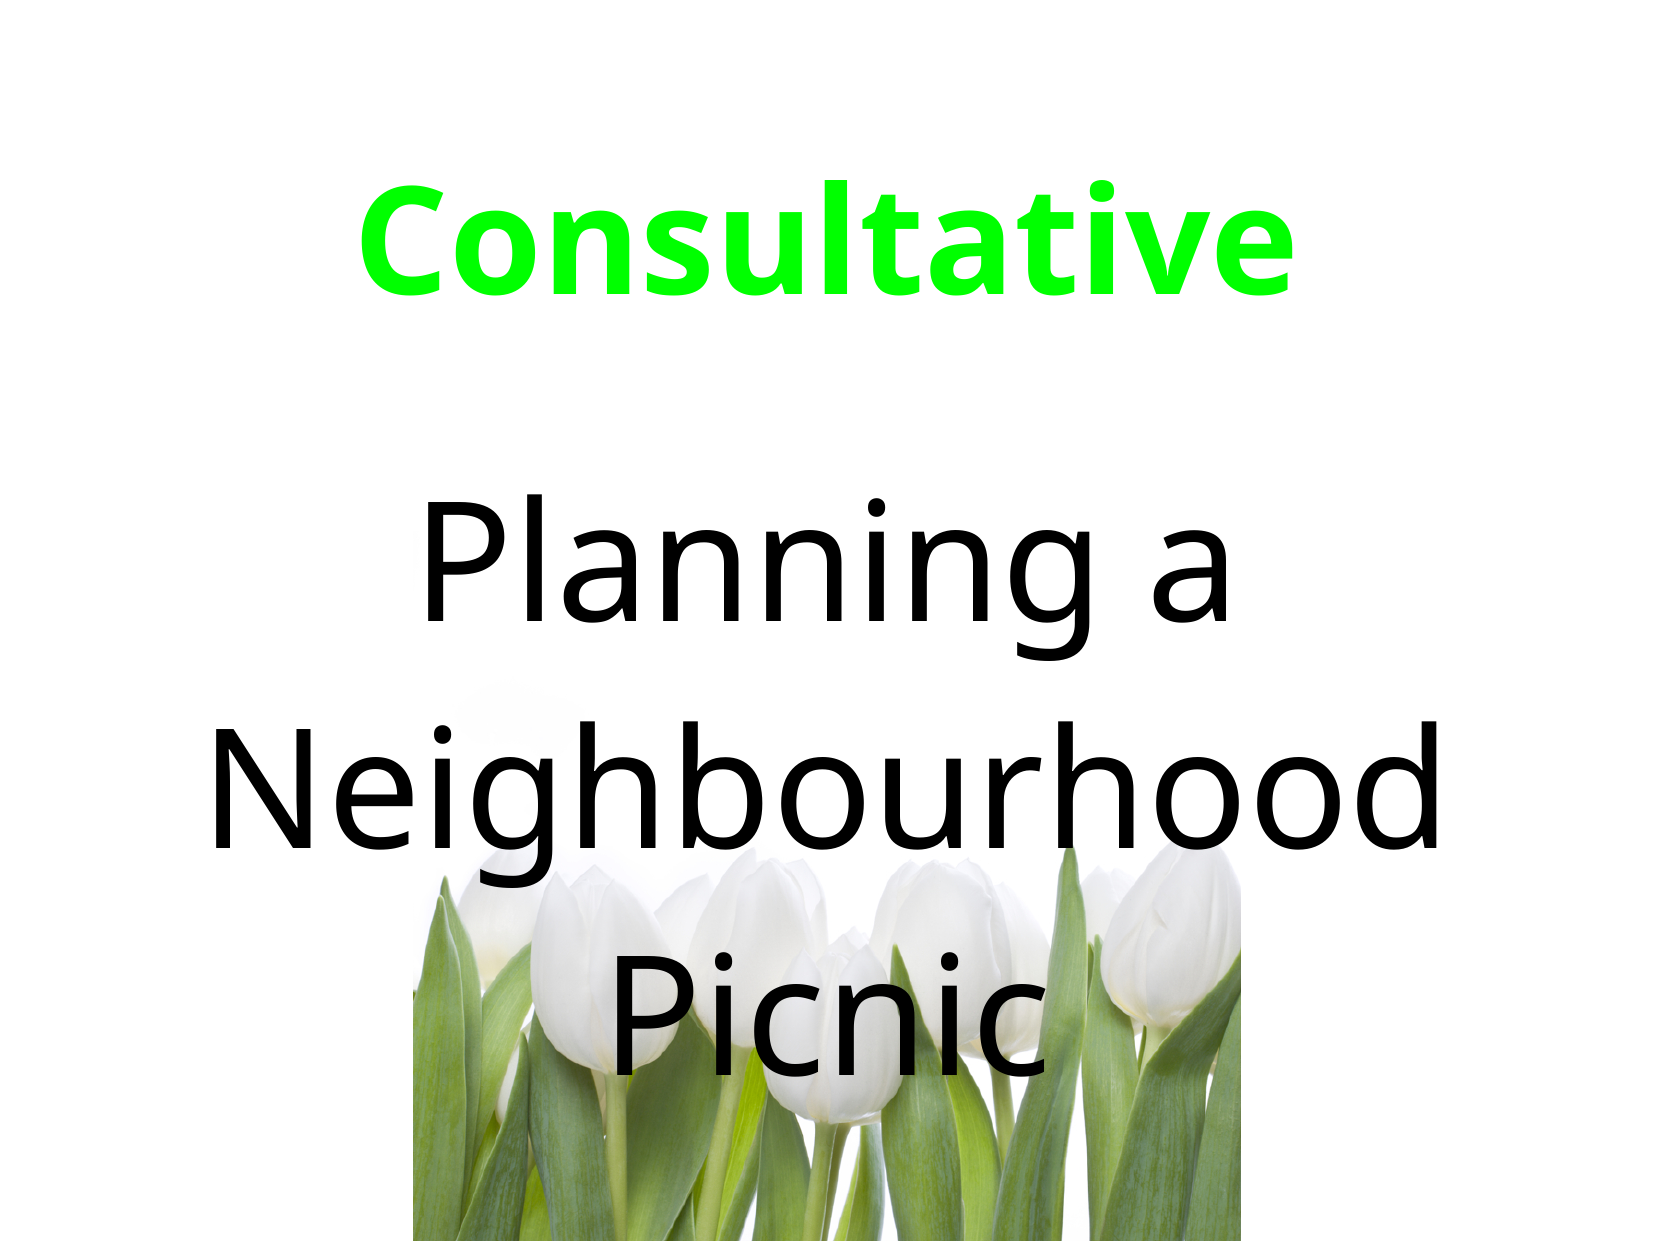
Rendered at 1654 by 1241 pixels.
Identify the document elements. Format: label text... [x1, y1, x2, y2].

picture [413, 1196, 1241, 1241]
list Planning a Neighbourhood Picnic [59, 442, 1595, 1196]
title Consultative [59, 59, 1595, 414]
